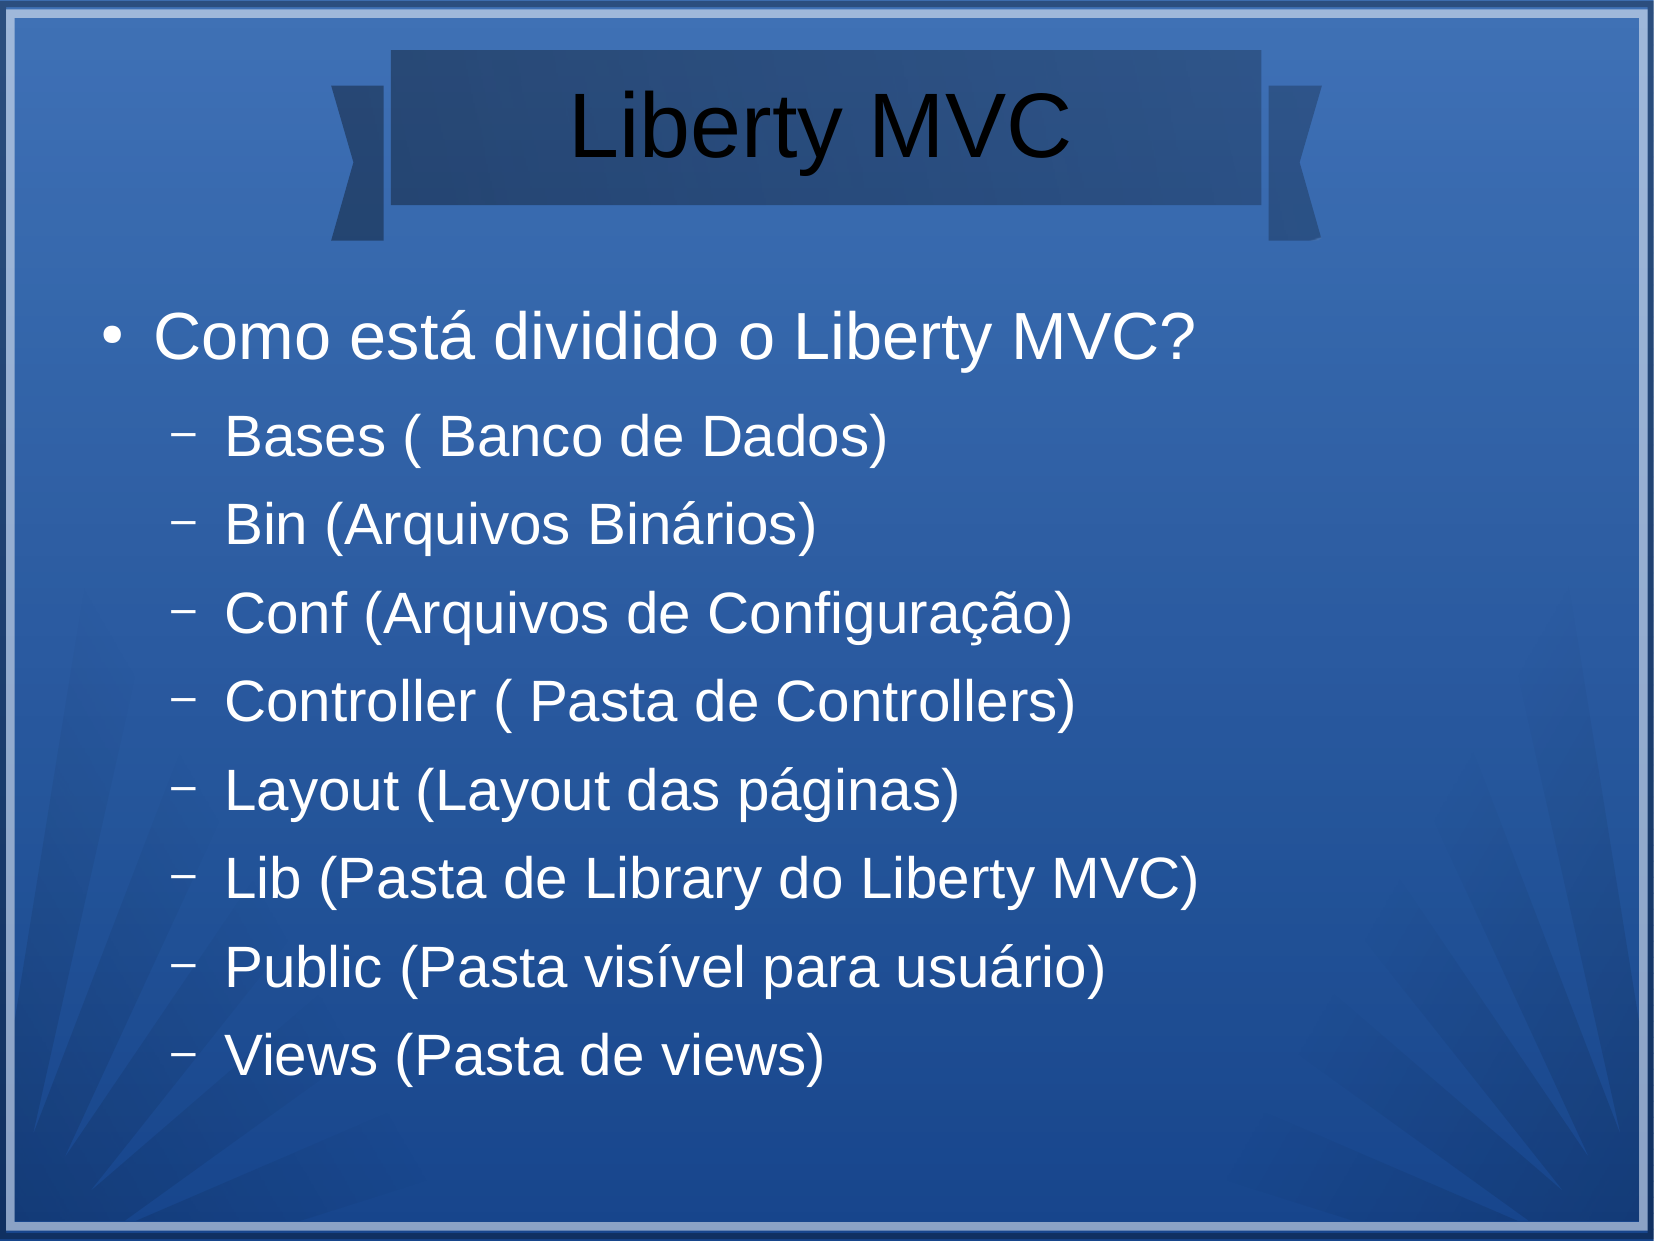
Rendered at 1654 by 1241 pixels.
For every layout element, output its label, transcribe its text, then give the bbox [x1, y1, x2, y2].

list Como está dividido o Liberty MVC? Bases ( Banco de Dados) Bin (Arquivos Binários) Conf (Arquivos de Configuração) Controller ( Pasta de Controllers) Layout (Layout das páginas) Lib (Pasta de Library do Liberty MVC) Public (Pasta visível para usuário) Views (Pasta de views) [82, 299, 1571, 1241]
title Liberty MVC [389, 47, 1264, 205]
